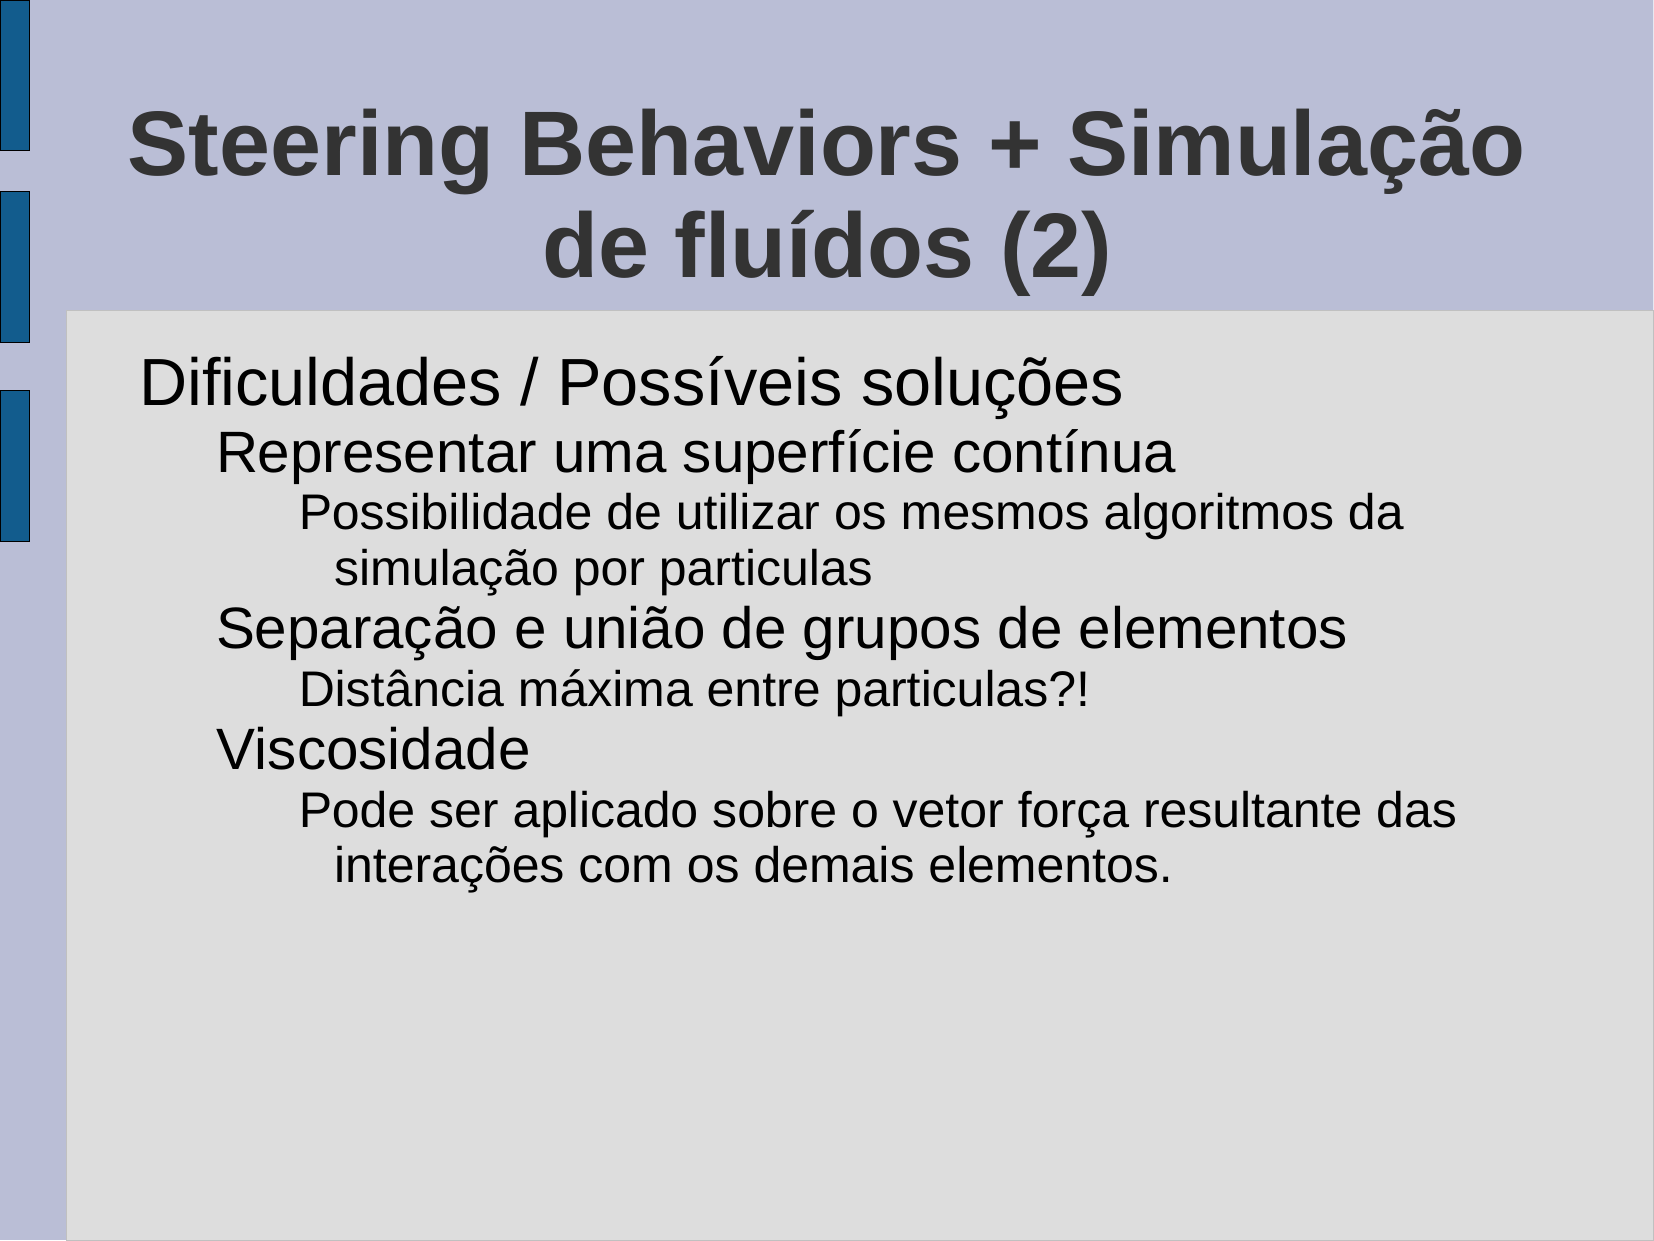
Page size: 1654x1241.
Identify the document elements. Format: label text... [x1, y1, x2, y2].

title Steering Behaviors + Simulação de fluídos (2) [121, 91, 1534, 299]
list Dificuldades / Possíveis soluções Representar uma superfície contínua Possibilidade de utilizar os mesmos algoritmos da simulação por particulas Separação e união de grupos de elementos Distância máxima entre particulas?! Viscosidade Pode ser aplicado sobre o vetor força resultante das interações com os demais elementos. [121, 344, 1534, 1127]
